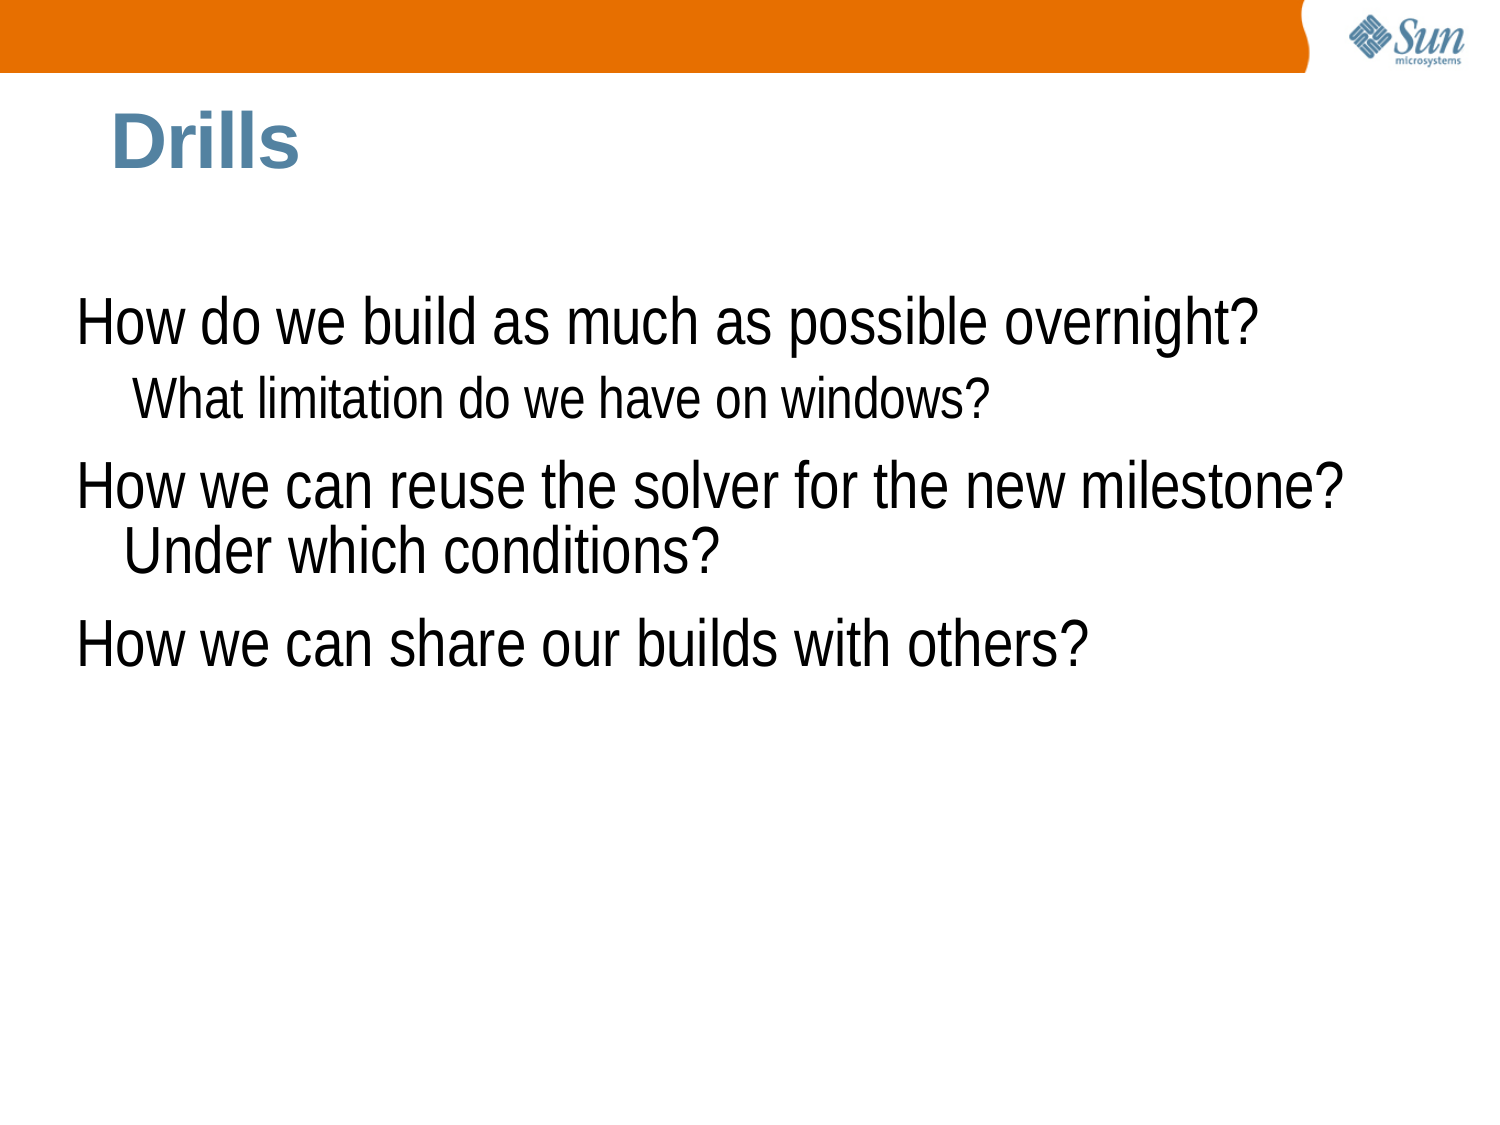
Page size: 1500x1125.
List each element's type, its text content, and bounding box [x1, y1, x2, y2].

title Drills [75, 104, 1438, 209]
picture [0, 0, 1500, 73]
list How do we build as much as possible overnight? What limitation do we have on windows? How we can reuse the solver for the new milestone? Under which conditions? How we can share our builds with others? [56, 292, 1394, 1100]
